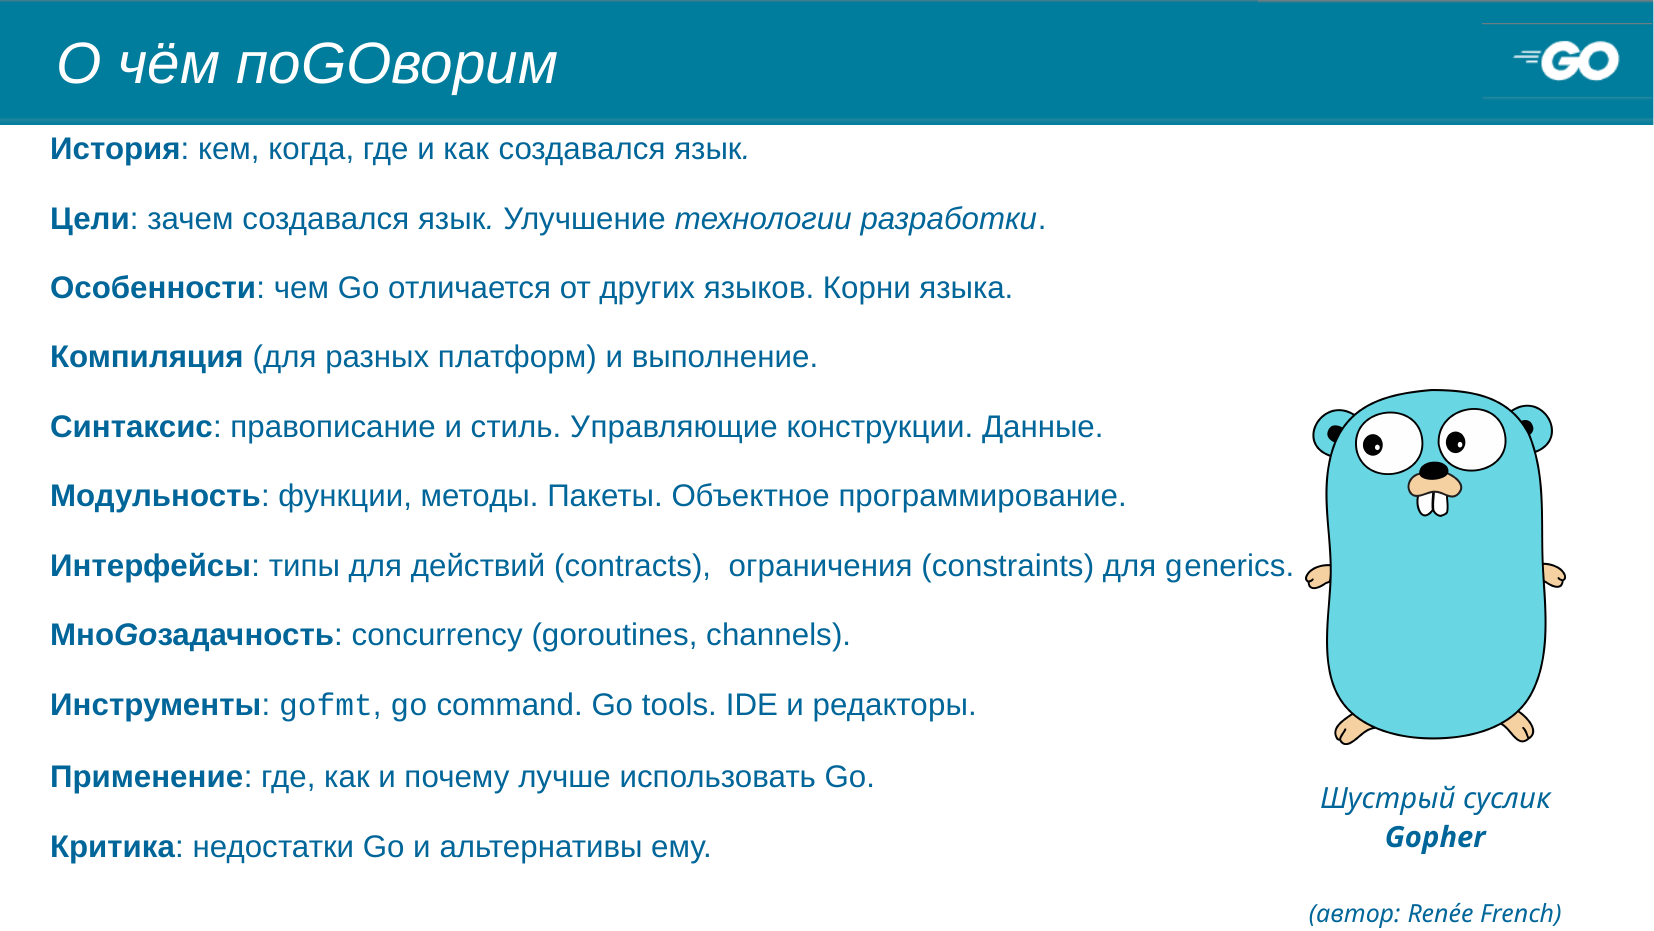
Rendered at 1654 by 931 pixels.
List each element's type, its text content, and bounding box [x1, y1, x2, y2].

text_box О чём поGOворим [41, 23, 1495, 104]
picture [1542, 41, 1619, 81]
text_box История: кем, когда, где и как создавался язык. Цели: зачем создавался язык. Улучшение технологии разработки. Особенности: чем Go отличается от других языков. Корни языка. Компиляция (для разных платформ) и выполнение. Синтаксис: правописание и стиль. Управляющие конструкции. Данные. Модульность: функции, методы. Пакеты. Объектное программирование. Интерфейсы: типы для действий (contracts), ограничения (constraints) для generics. МноGoзадачность: concurrency (goroutines, channels). Инструменты: gofmt, go command. Go tools. IDE и редакторы. Применение: где, как и почему лучше использовать Go. Критика: недостатки Go и альтернативы ему. [35, 124, 1619, 906]
picture [1305, 389, 1566, 745]
